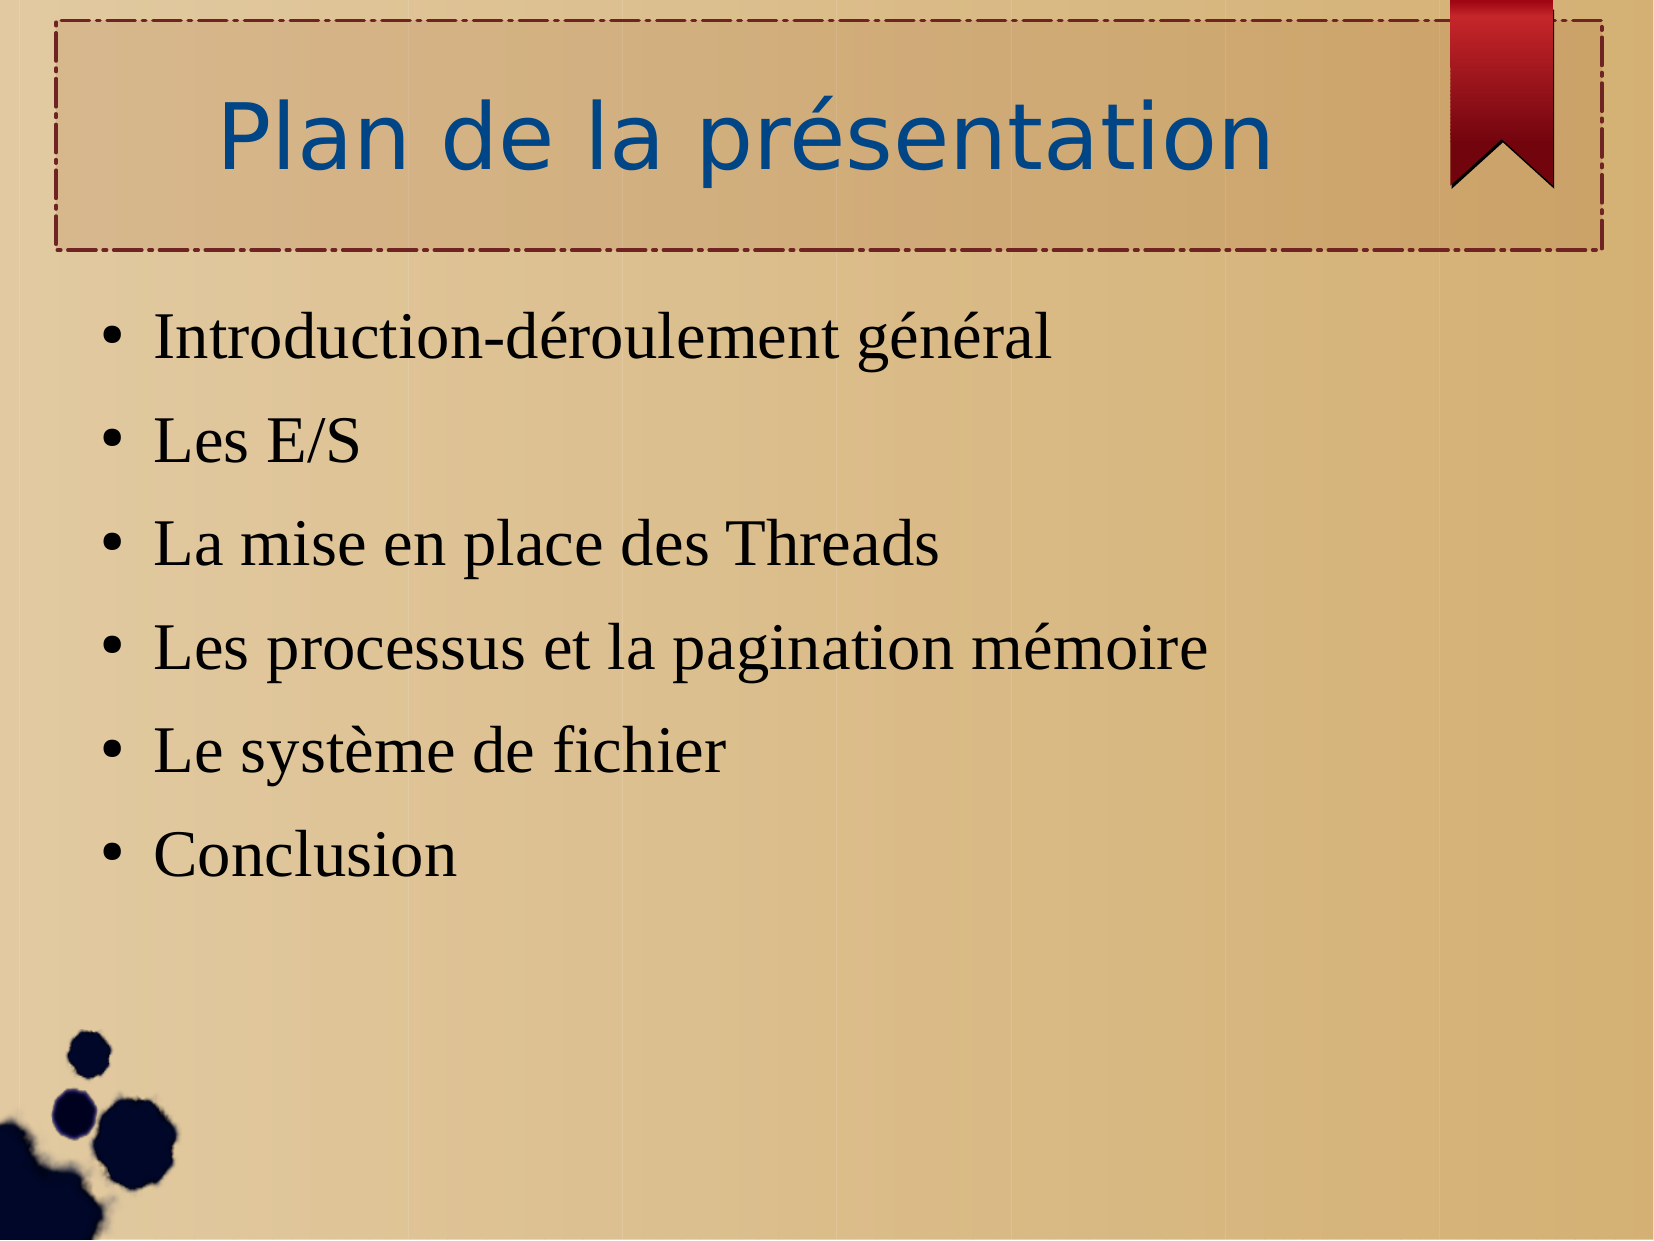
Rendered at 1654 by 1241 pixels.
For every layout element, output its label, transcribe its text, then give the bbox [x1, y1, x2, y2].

title Plan de la présentation [82, 47, 1412, 229]
list Introduction-déroulement général Les E/S La mise en place des Threads Les processus et la pagination mémoire Le système de fichier Conclusion [82, 299, 1571, 1019]
